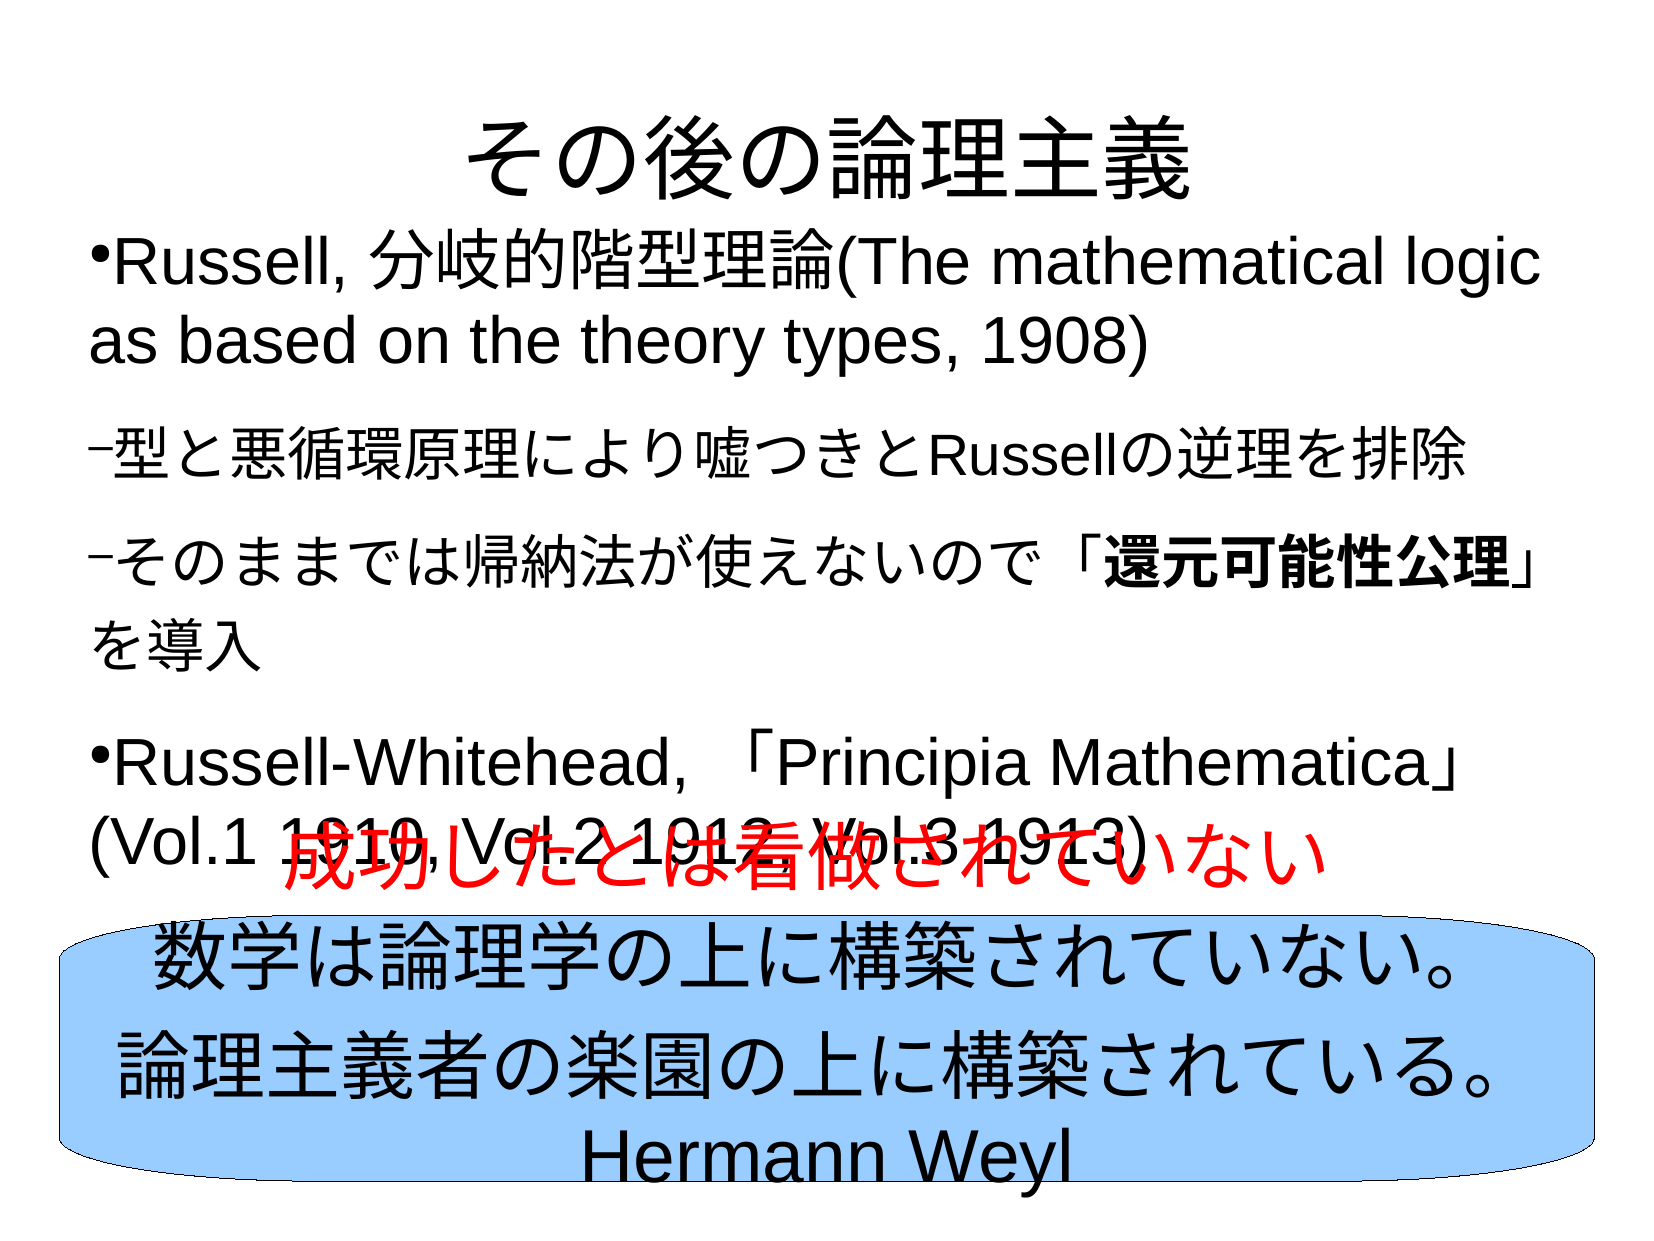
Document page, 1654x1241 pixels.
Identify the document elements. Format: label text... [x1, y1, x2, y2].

title その後の論理主義 [82, 56, 1571, 250]
text_box 成功したとは看做されていない [268, 790, 1270, 886]
text_box 数学は論理学の上に構築されていない。 論理主義者の楽園の上に構築されている。 Hermann Weyl [59, 915, 1595, 1182]
list Russell, 分岐的階型理論(The mathematical logic as based on the theory types, 1908) 型と悪循環原理により嘘つきとRussellの逆理を排除 そのままでは帰納法が使えないので「還元可能性公理」を導入 Russell-Whitehead, 「Principia Mathematica」 (Vol.1 1910, Vol.2 1912, Vol.3 1913) [88, 206, 1577, 943]
